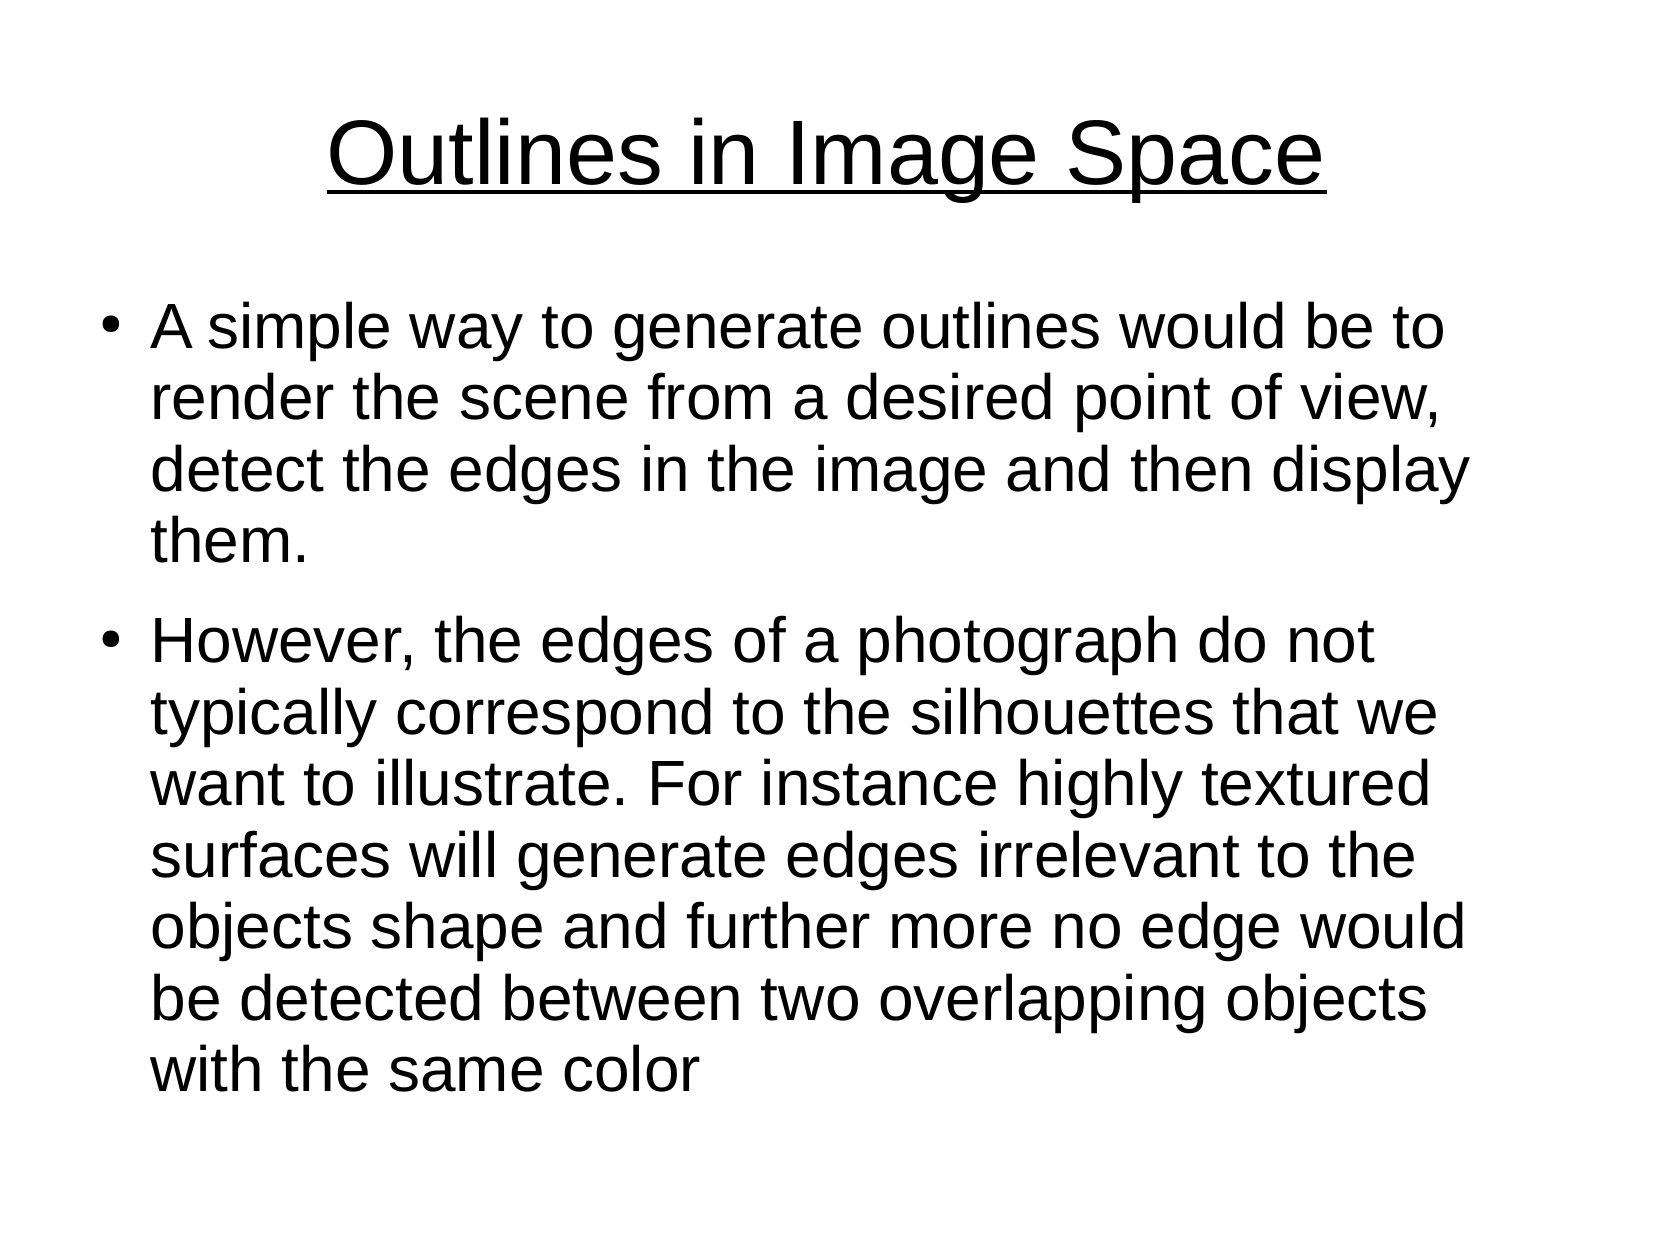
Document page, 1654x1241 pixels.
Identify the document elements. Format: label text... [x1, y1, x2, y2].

title Outlines in Image Space [82, 49, 1571, 257]
list A simple way to generate outlines would be to render the scene from a desired point of view, detect the edges in the image and then display them. However, the edges of a photograph do not typically correspond to the silhouettes that we want to illustrate. For instance highly textured surfaces will generate edges irrelevant to the objects shape and further more no edge would be detected between two overlapping objects with the same color [82, 290, 1538, 1111]
